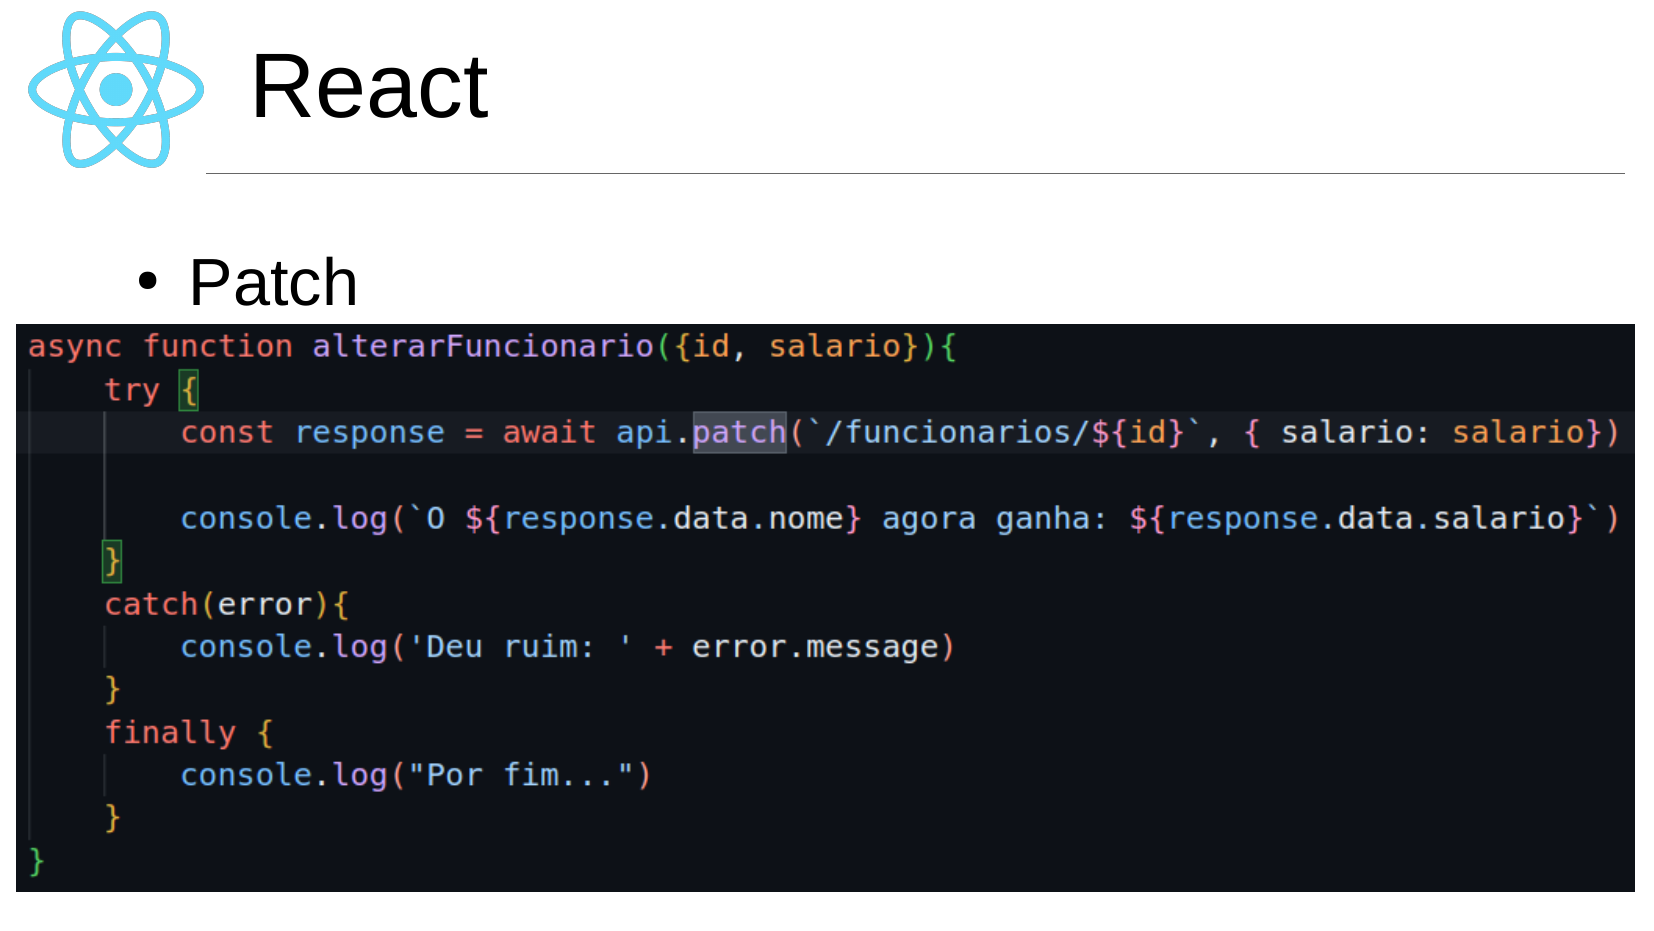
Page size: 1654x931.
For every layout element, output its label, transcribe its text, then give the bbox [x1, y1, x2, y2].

picture [0, 0, 292, 207]
list Patch [118, 244, 1607, 324]
title React [292, 7, 1654, 164]
picture [16, 324, 1635, 892]
